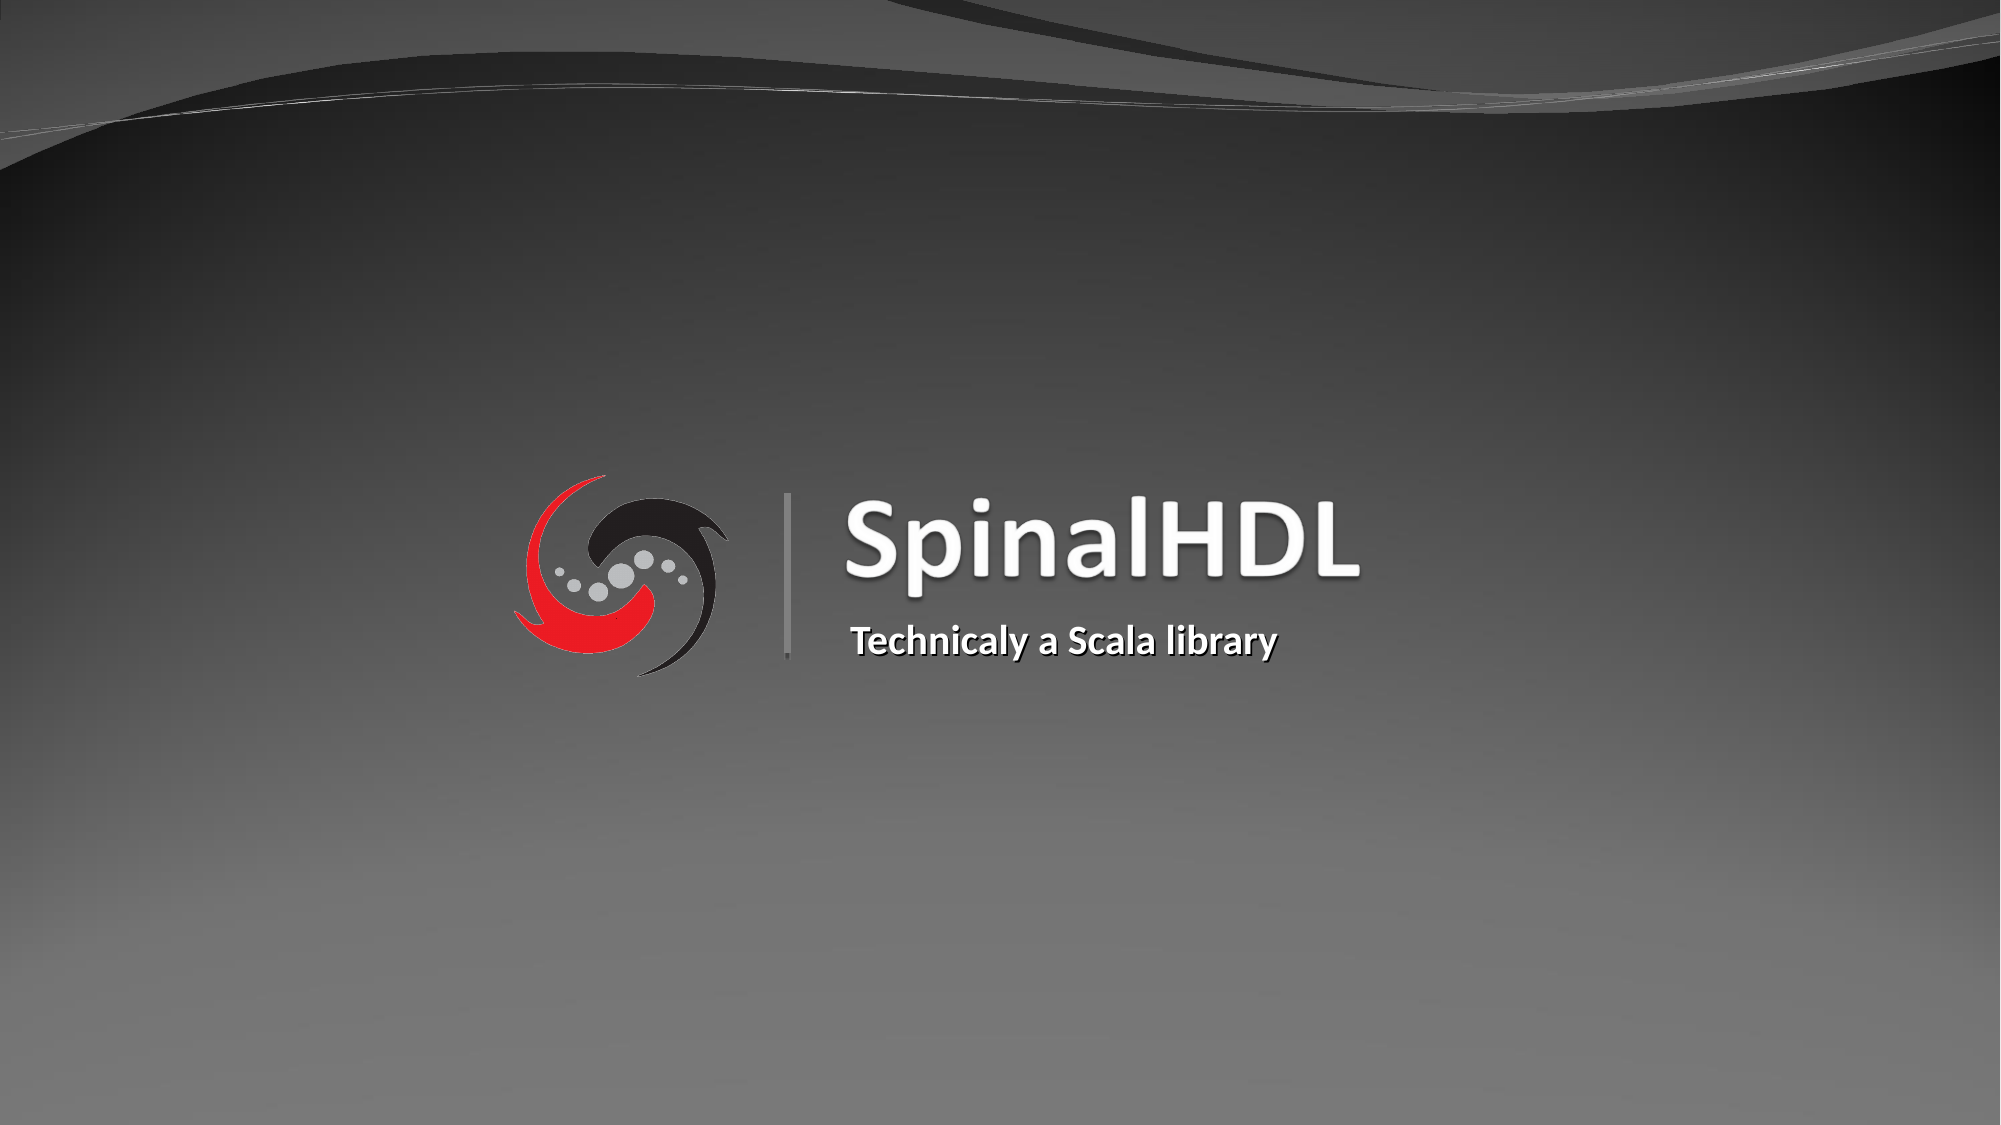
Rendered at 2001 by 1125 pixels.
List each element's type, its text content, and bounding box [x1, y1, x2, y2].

text_box Technicaly a Scala library [850, 604, 1961, 1125]
picture [0, 0, 2001, 1125]
